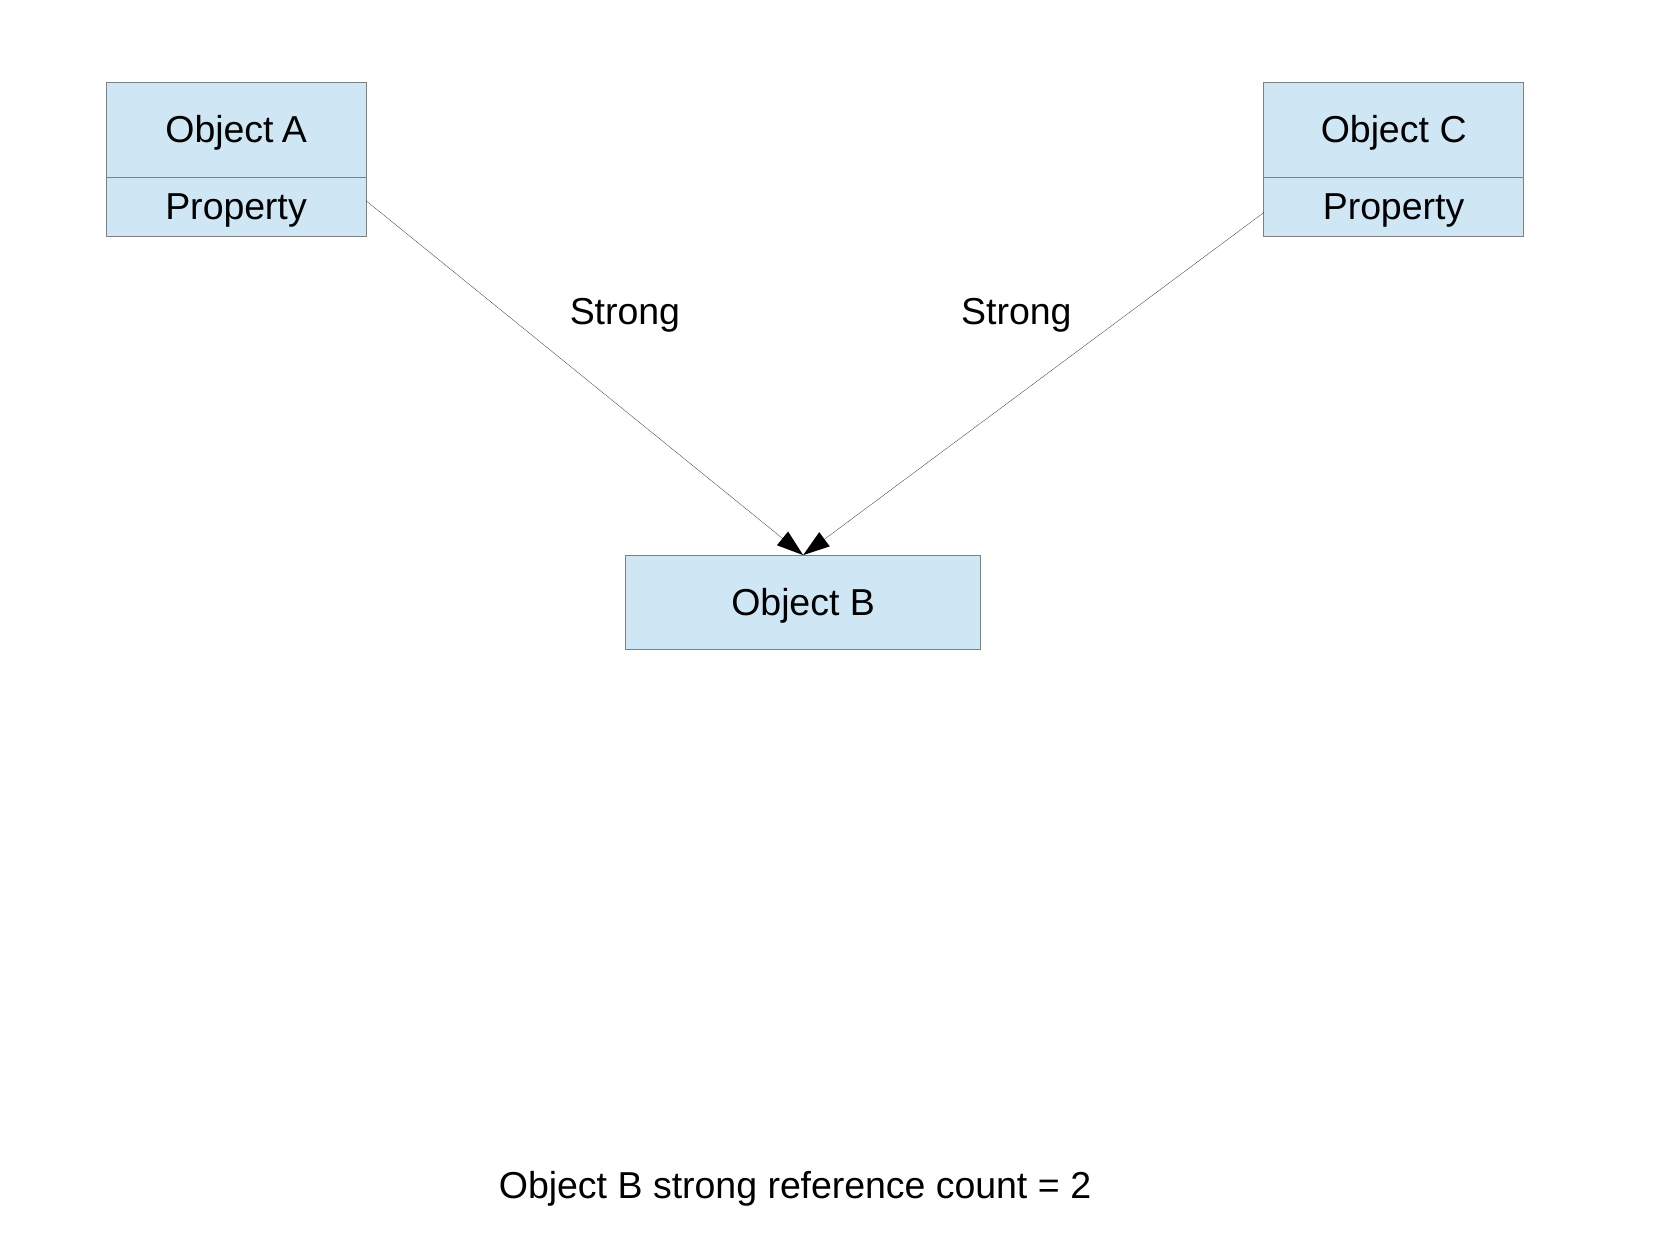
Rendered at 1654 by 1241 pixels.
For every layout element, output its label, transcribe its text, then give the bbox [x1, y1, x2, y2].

text_box Strong [555, 283, 697, 341]
text_box Object C [1263, 82, 1524, 177]
text_box Strong [946, 283, 1087, 341]
text_box Object B [625, 555, 981, 650]
text_box Object B strong reference count = 2 [484, 1157, 1107, 1215]
text_box Property [1263, 177, 1524, 237]
text_box Object A [106, 82, 367, 177]
text_box Property [106, 177, 367, 237]
